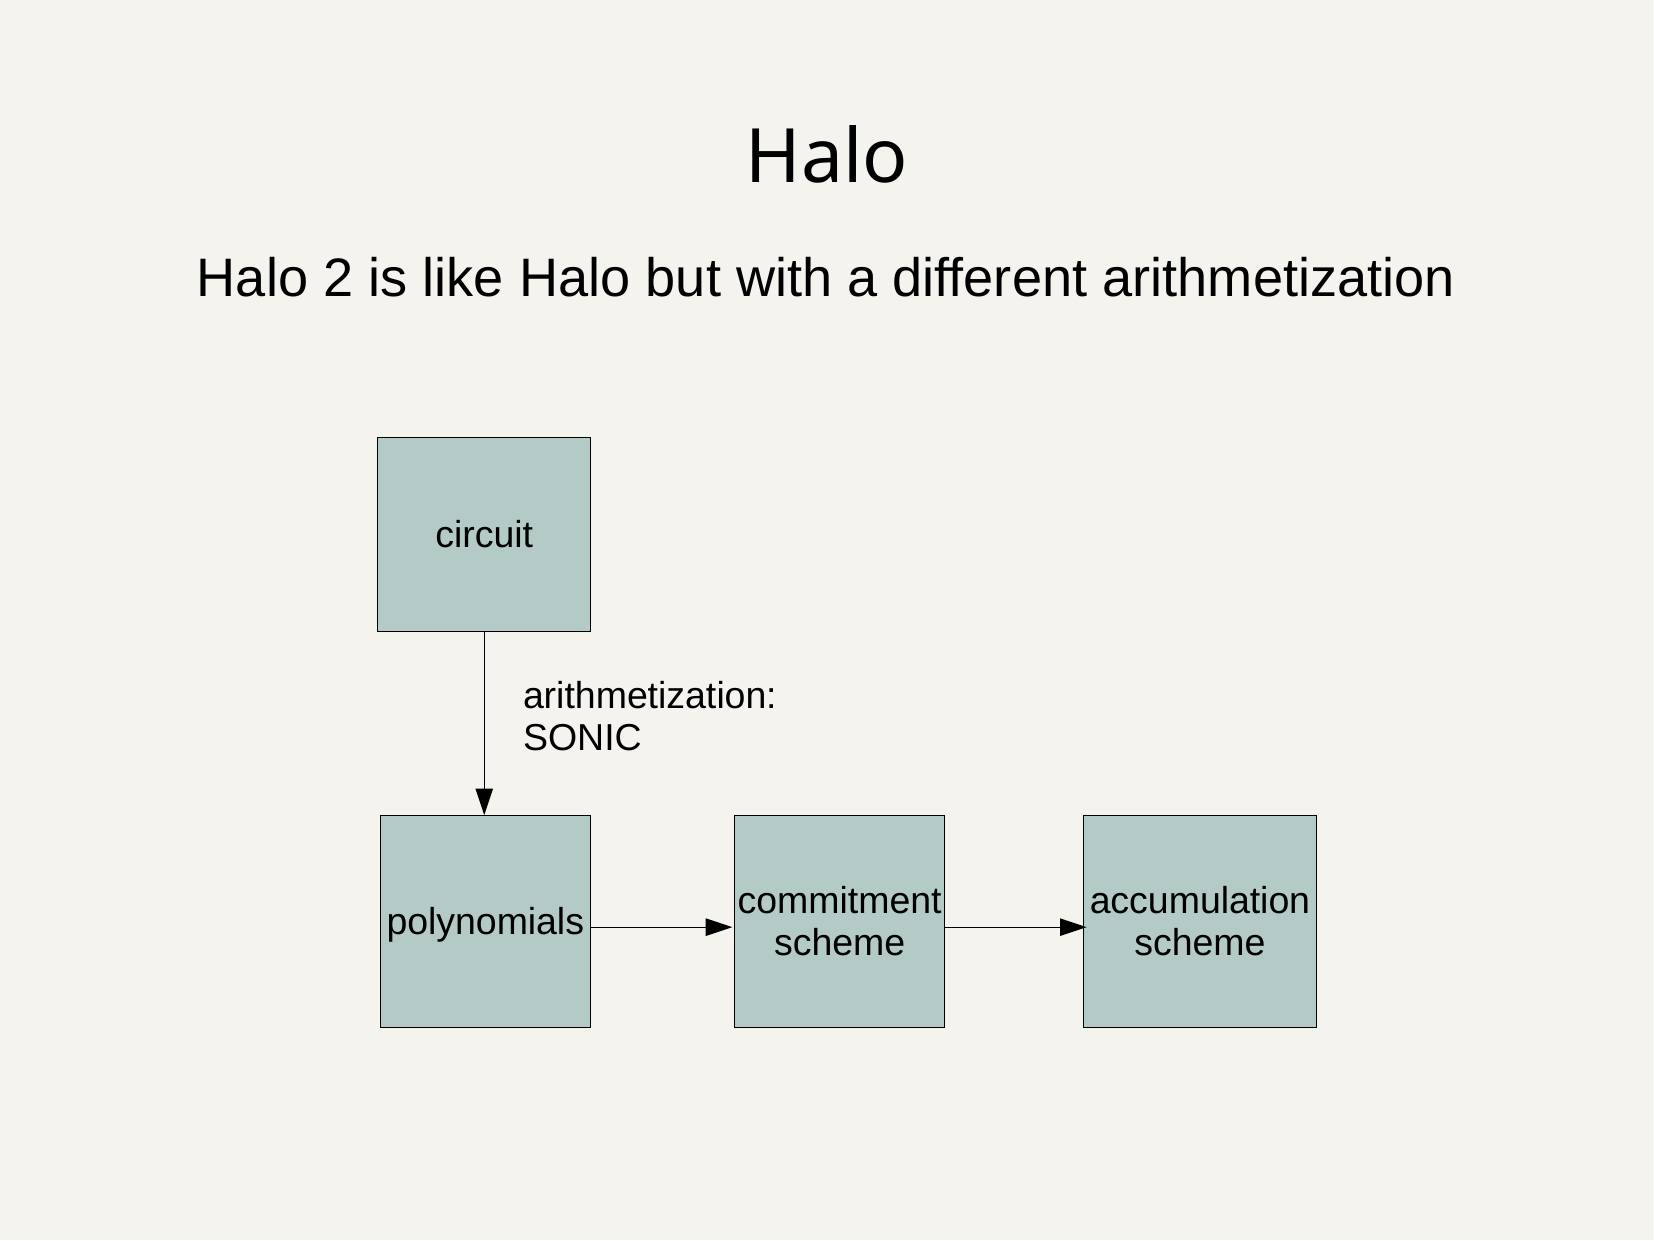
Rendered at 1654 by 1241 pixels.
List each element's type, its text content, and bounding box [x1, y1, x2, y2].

text_box arithmetization: SONIC [508, 667, 804, 767]
text_box Halo 2 is like Halo but with a different arithmetization [171, 240, 1483, 377]
text_box commitment scheme [734, 815, 945, 1028]
text_box polynomials [380, 815, 591, 1028]
title Halo [82, 49, 1571, 257]
text_box accumulation scheme [1083, 815, 1317, 1028]
text_box circuit [377, 437, 591, 632]
